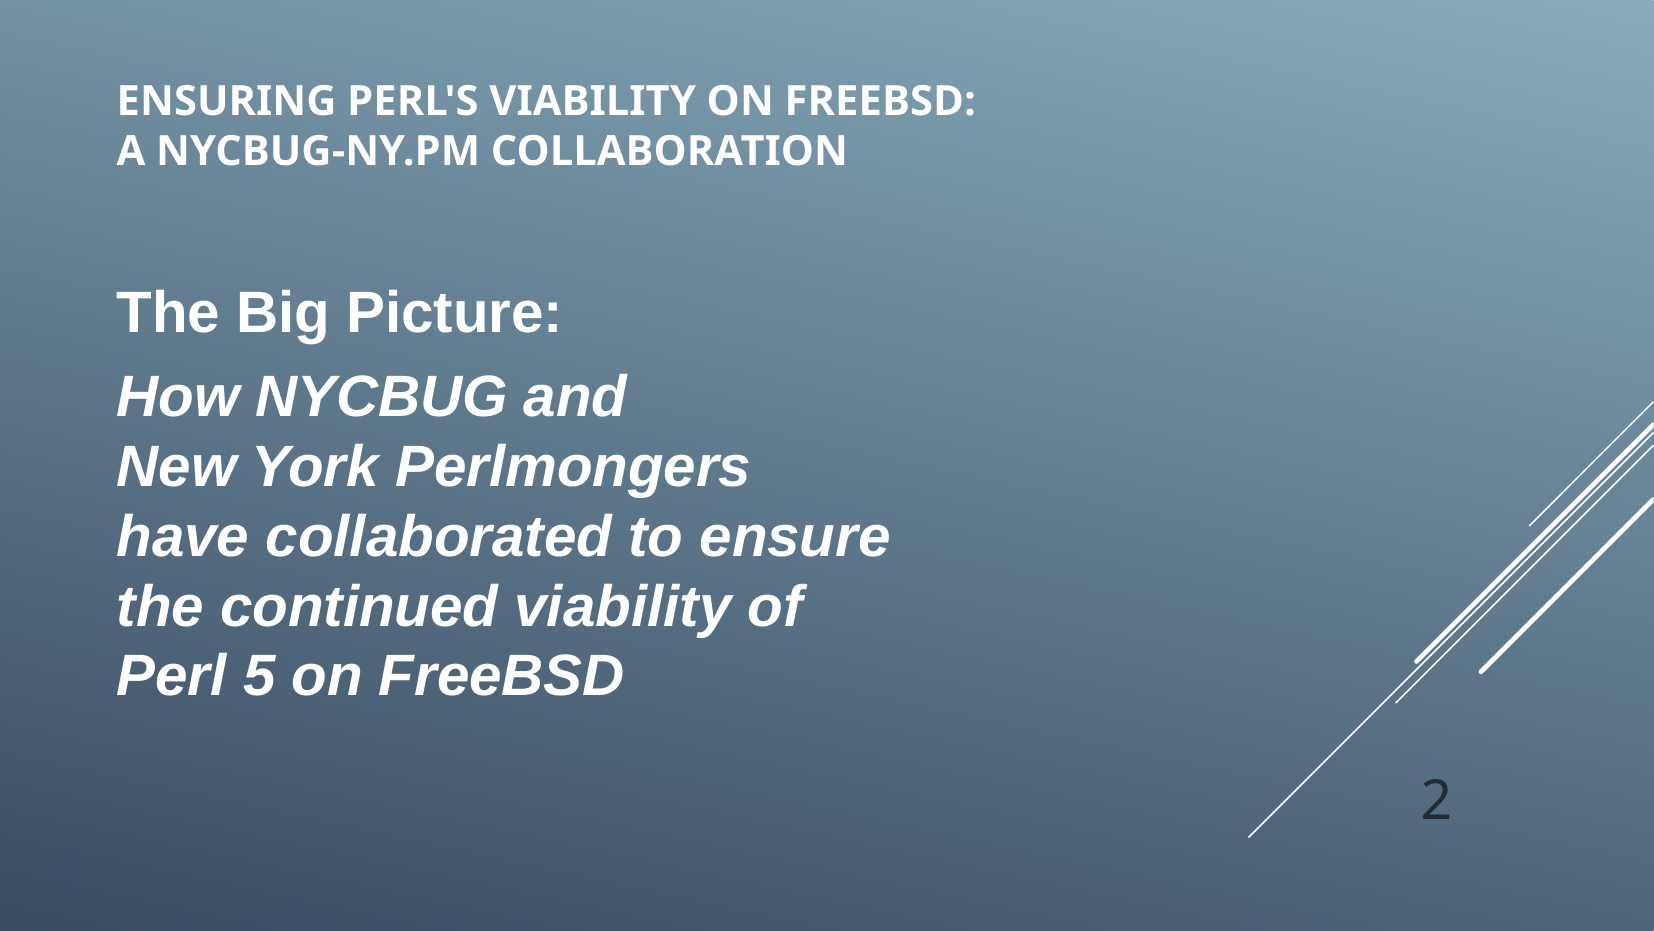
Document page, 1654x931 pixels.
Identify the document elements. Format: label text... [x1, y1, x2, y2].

list The Big Picture: How NYCBUG and New York Perlmongers have collaborated to ensure the continued viability of Perl 5 on FreeBSD [101, 266, 1260, 757]
title Ensuring Perl's Viability on FreeBSD: A NYCBUG-NY.PM Collaboration [101, 21, 1260, 227]
